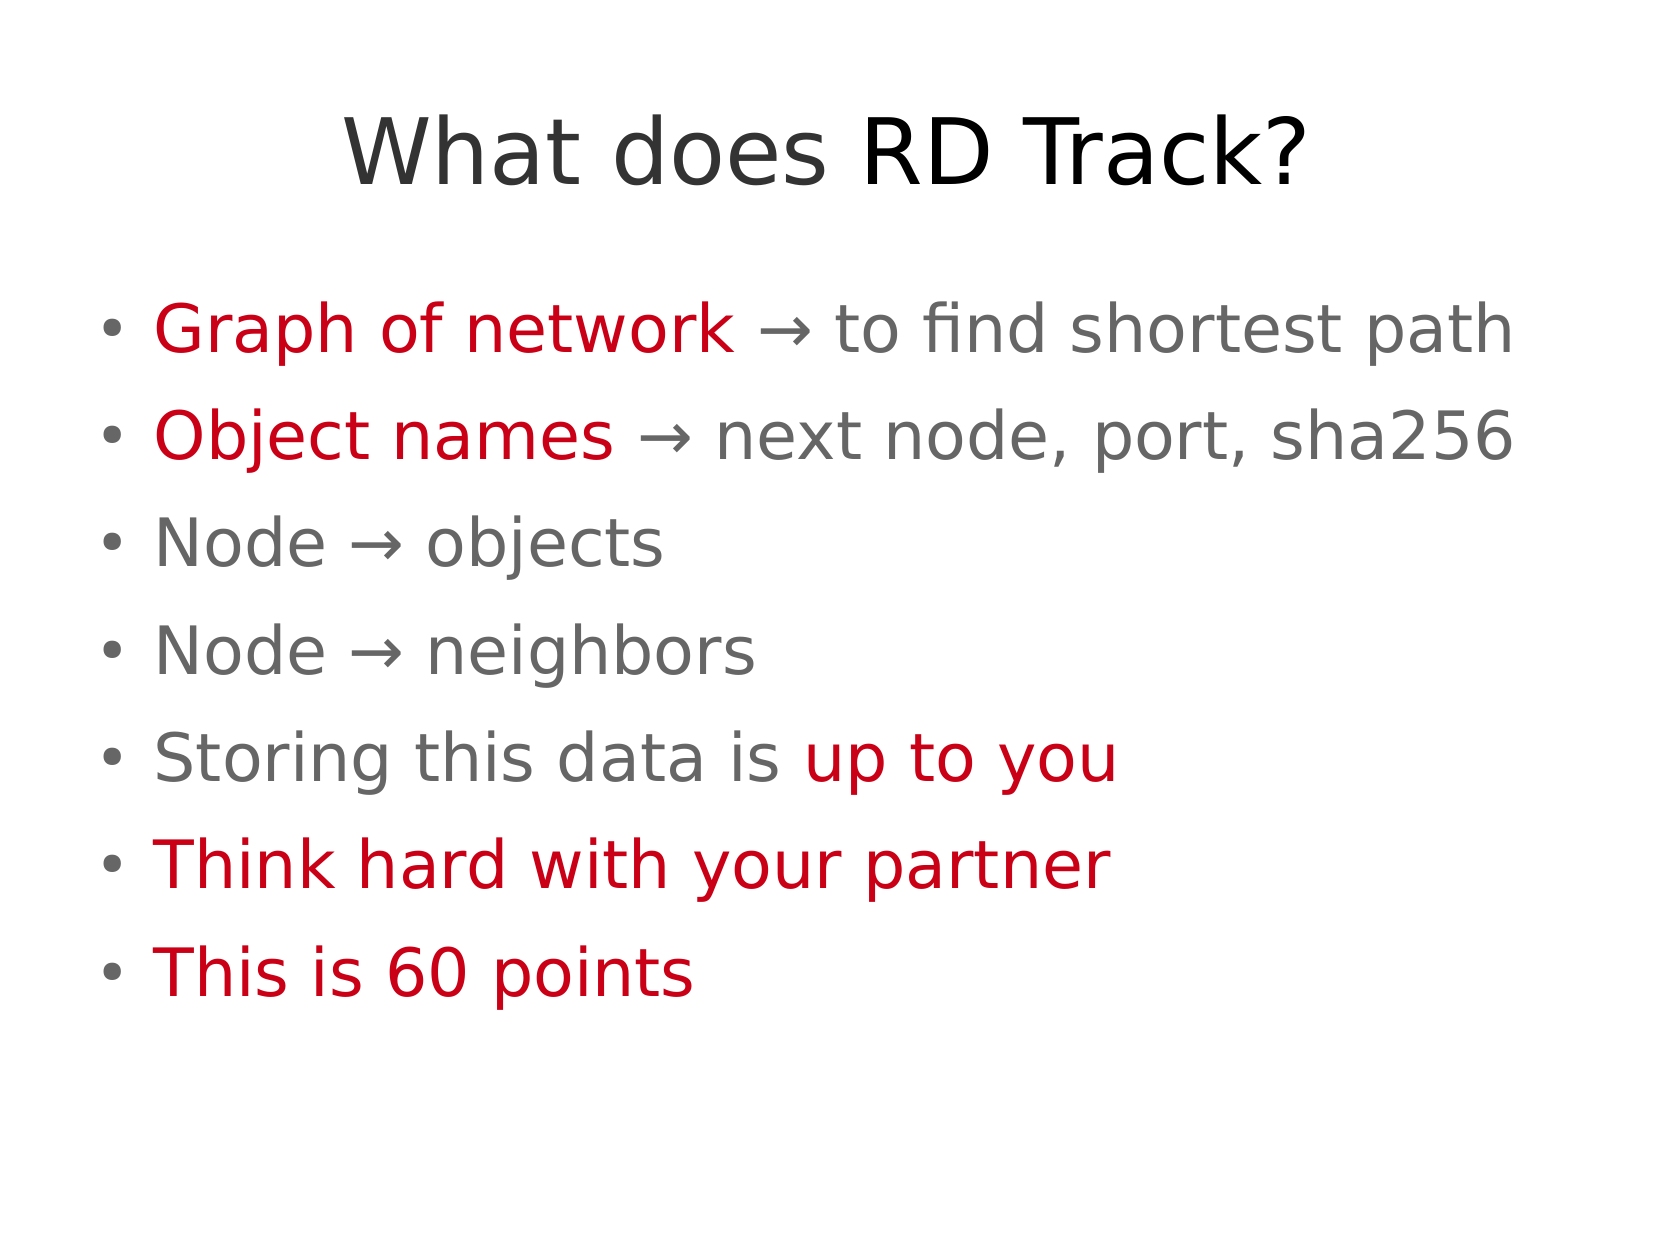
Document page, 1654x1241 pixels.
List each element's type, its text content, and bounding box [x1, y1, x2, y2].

title What does RD Track? [82, 56, 1571, 250]
list Graph of network → to find shortest path Object names → next node, port, sha256 Node → objects Node → neighbors Storing this data is up to you Think hard with your partner This is 60 points [82, 290, 1571, 1109]
